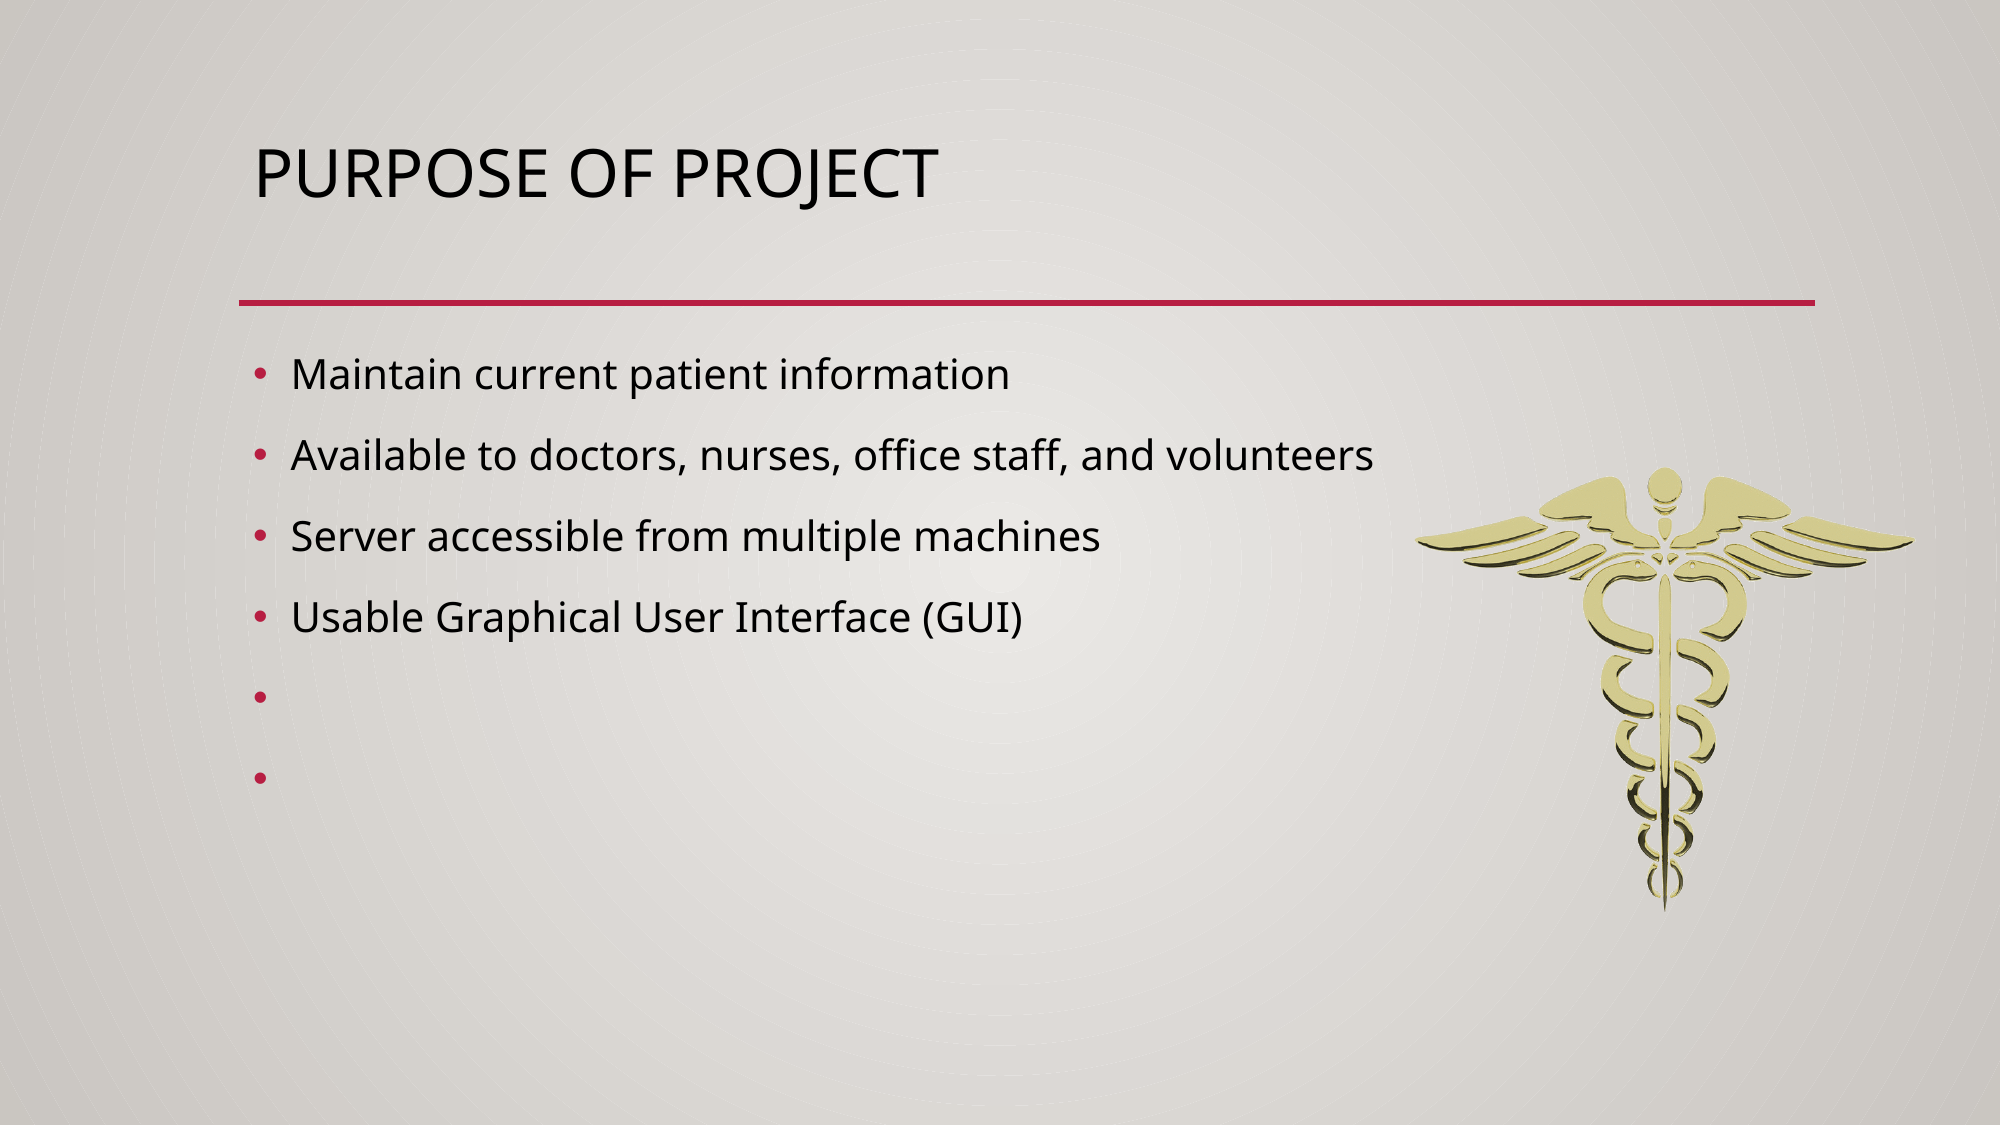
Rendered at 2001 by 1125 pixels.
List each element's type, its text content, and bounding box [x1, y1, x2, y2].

title Purpose of project [238, 131, 1814, 305]
picture [1408, 414, 1921, 927]
list Maintain current patient information Available to doctors, nurses, office staff, and volunteers Server accessible from multiple machines Usable Graphical User Interface (GUI) [238, 330, 1814, 897]
